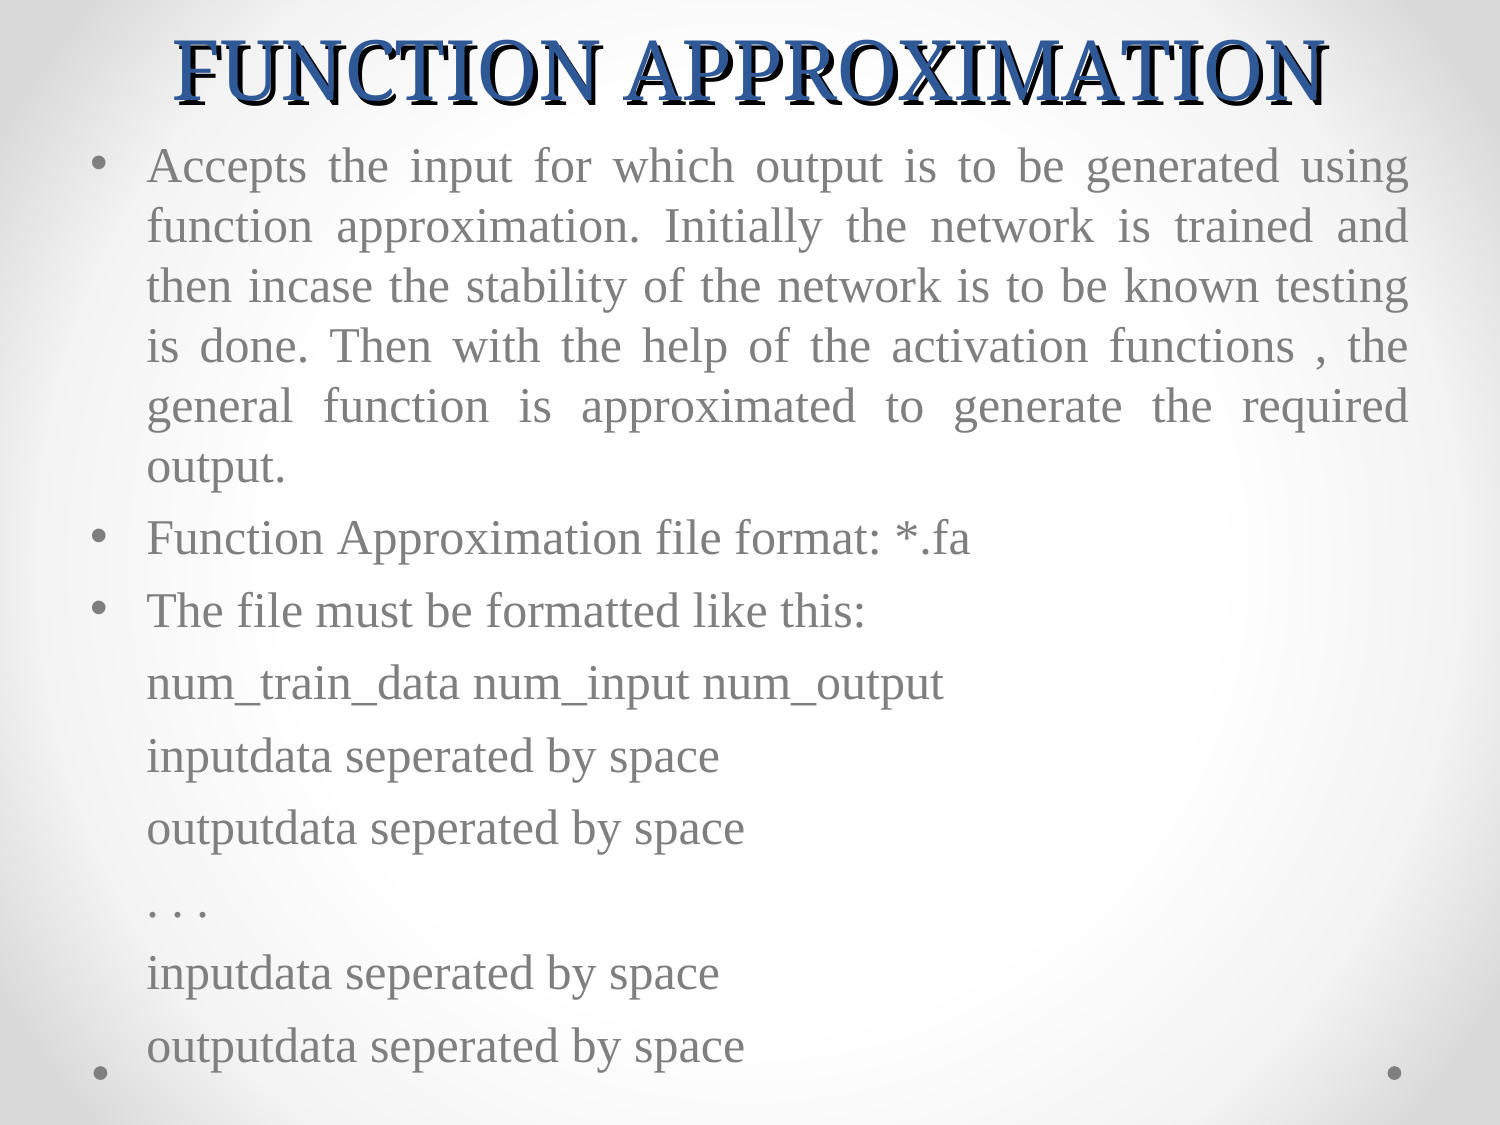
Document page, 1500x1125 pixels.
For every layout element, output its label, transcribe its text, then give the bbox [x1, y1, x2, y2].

list Accepts the input for which output is to be generated using function approximation. Initially the network is trained and then incase the stability of the network is to be known testing is done. Then with the help of the activation functions , the general function is approximated to generate the required output. Function Approximation file format: *.fa The file must be formatted like this: num_train_data num_input num_output inputdata seperated by space outputdata seperated by space . . . inputdata seperated by space outputdata seperated by space [75, 124, 1426, 1080]
title FUNCTION APPROXIMATION [75, 0, 1426, 124]
picture [0, 0, 1500, 1125]
